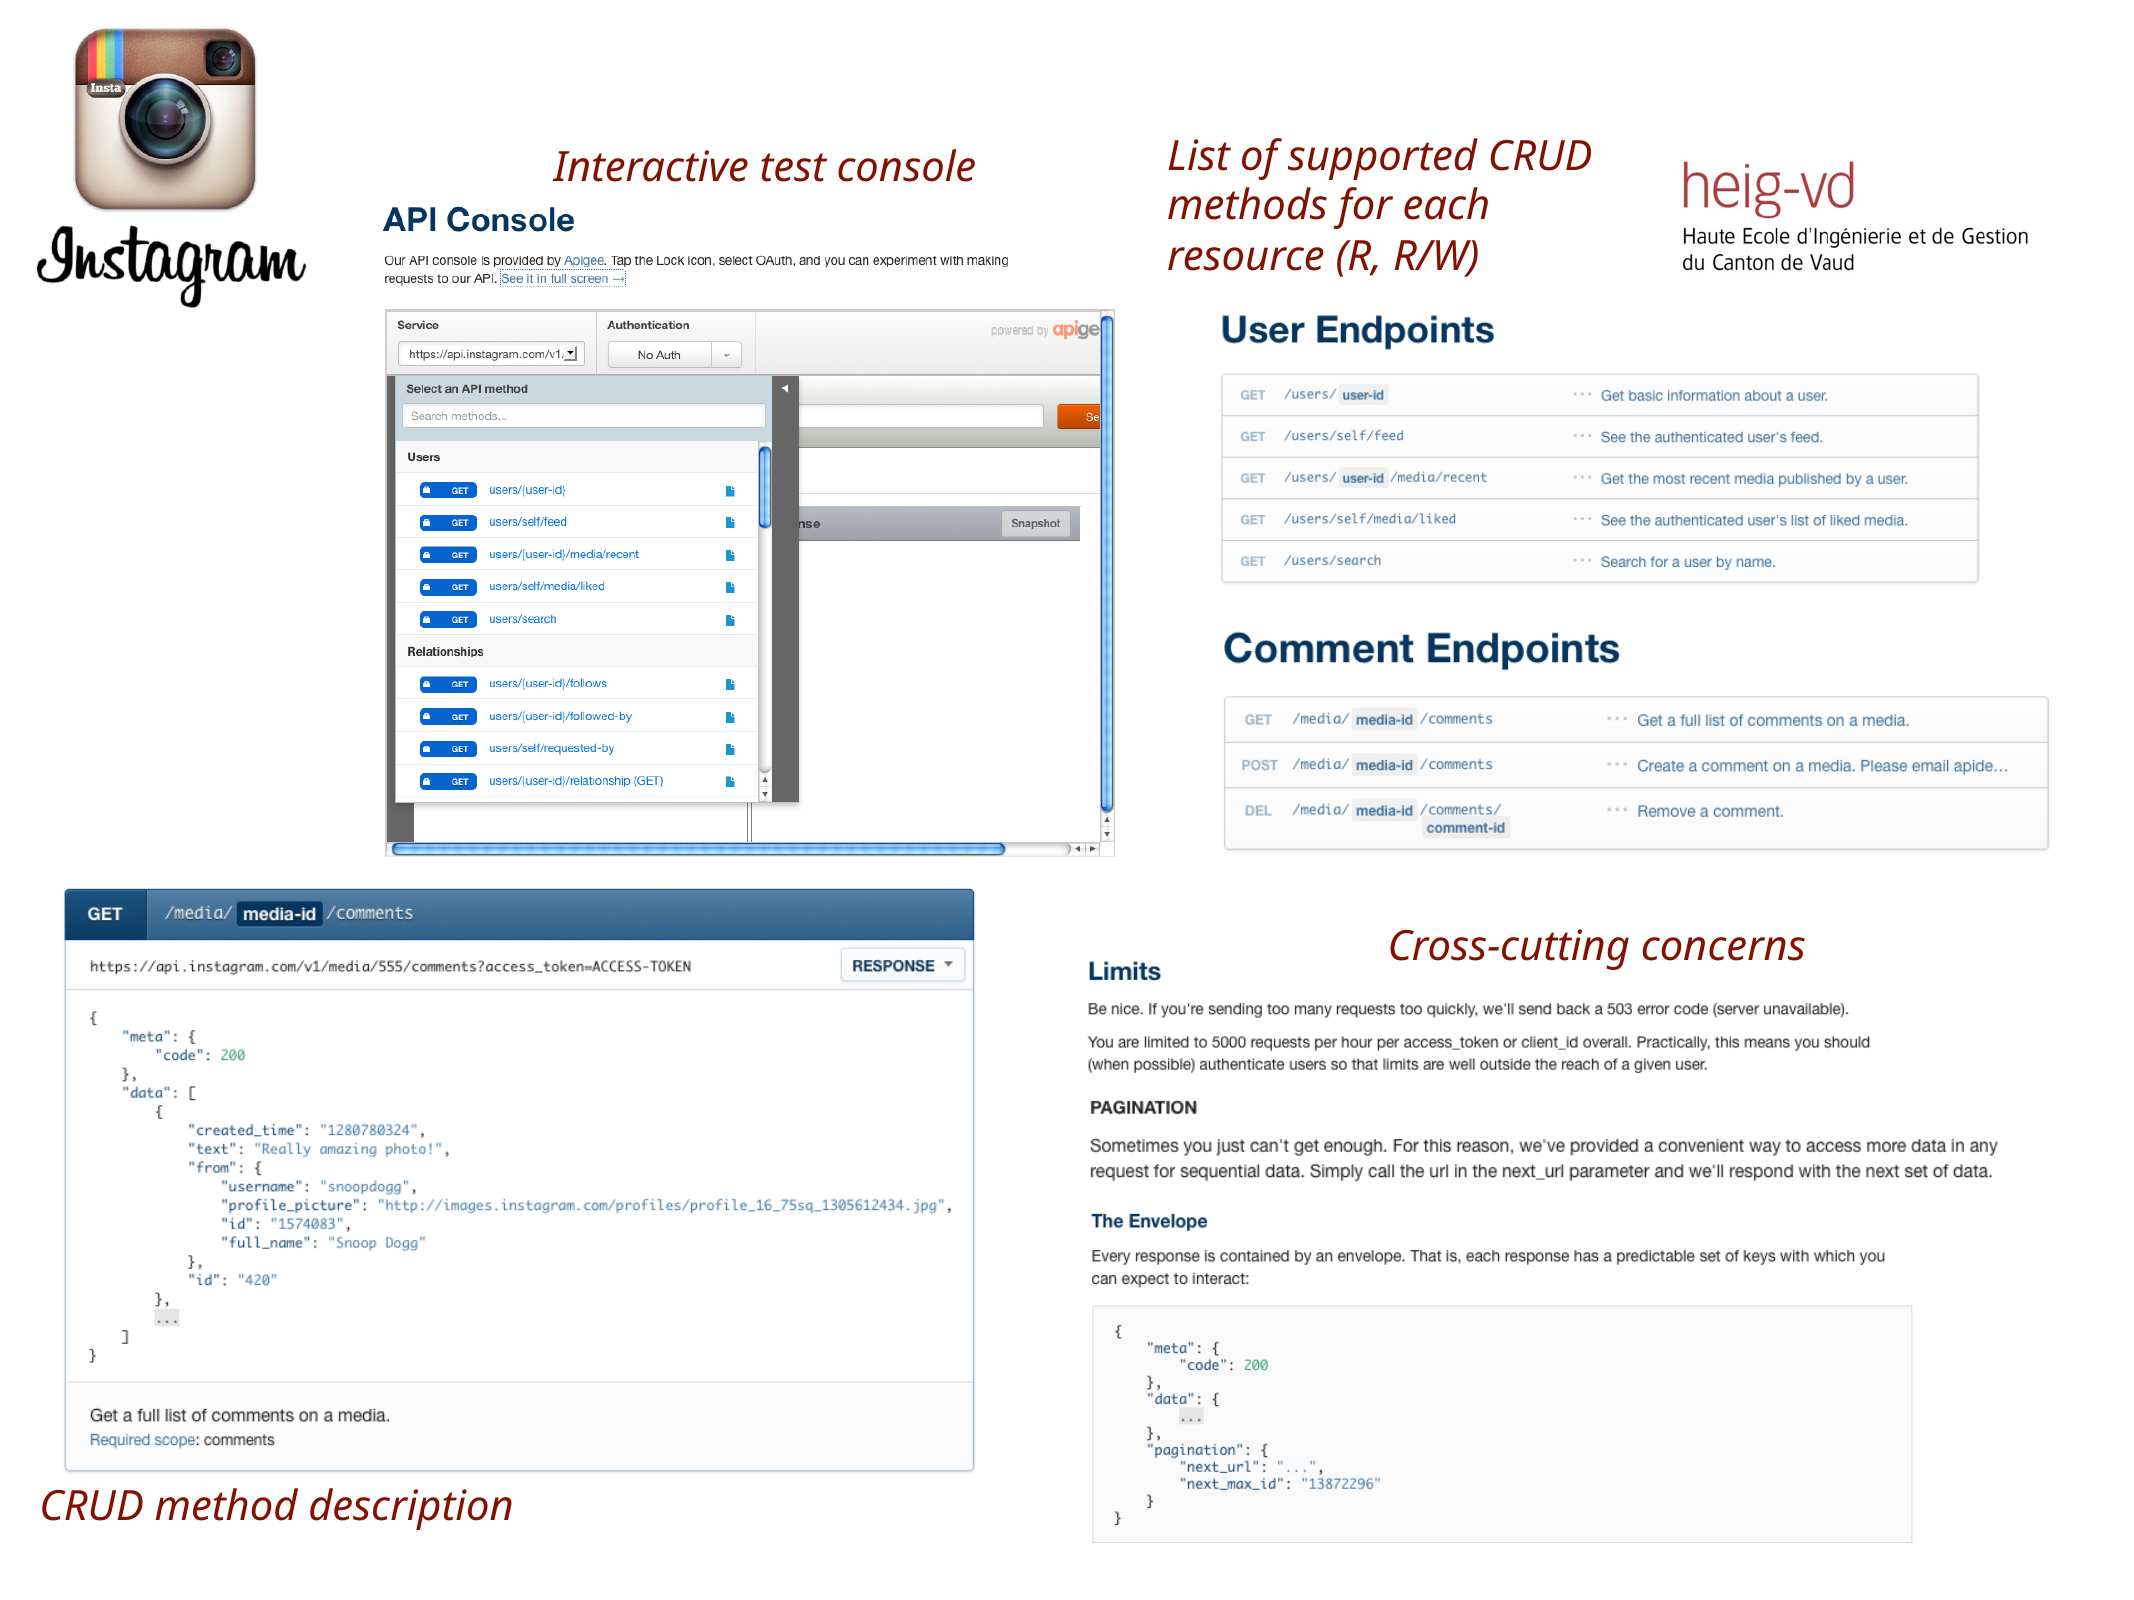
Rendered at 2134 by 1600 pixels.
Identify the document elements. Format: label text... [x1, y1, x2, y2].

picture [1210, 304, 1986, 594]
text_box Interactive test console [545, 131, 1108, 197]
picture [372, 197, 1128, 867]
picture [4, 20, 338, 311]
picture [1214, 618, 2059, 860]
text_box Cross-cutting concerns [1379, 910, 1984, 978]
picture [1081, 1091, 2013, 1190]
picture [1081, 1197, 1925, 1559]
picture [1672, 149, 2036, 284]
text_box List of supported CRUD methods for each resource (R, R/W) [1158, 119, 1622, 287]
text_box CRUD method description [31, 1470, 594, 1538]
picture [1082, 949, 1888, 1083]
picture [56, 874, 983, 1484]
